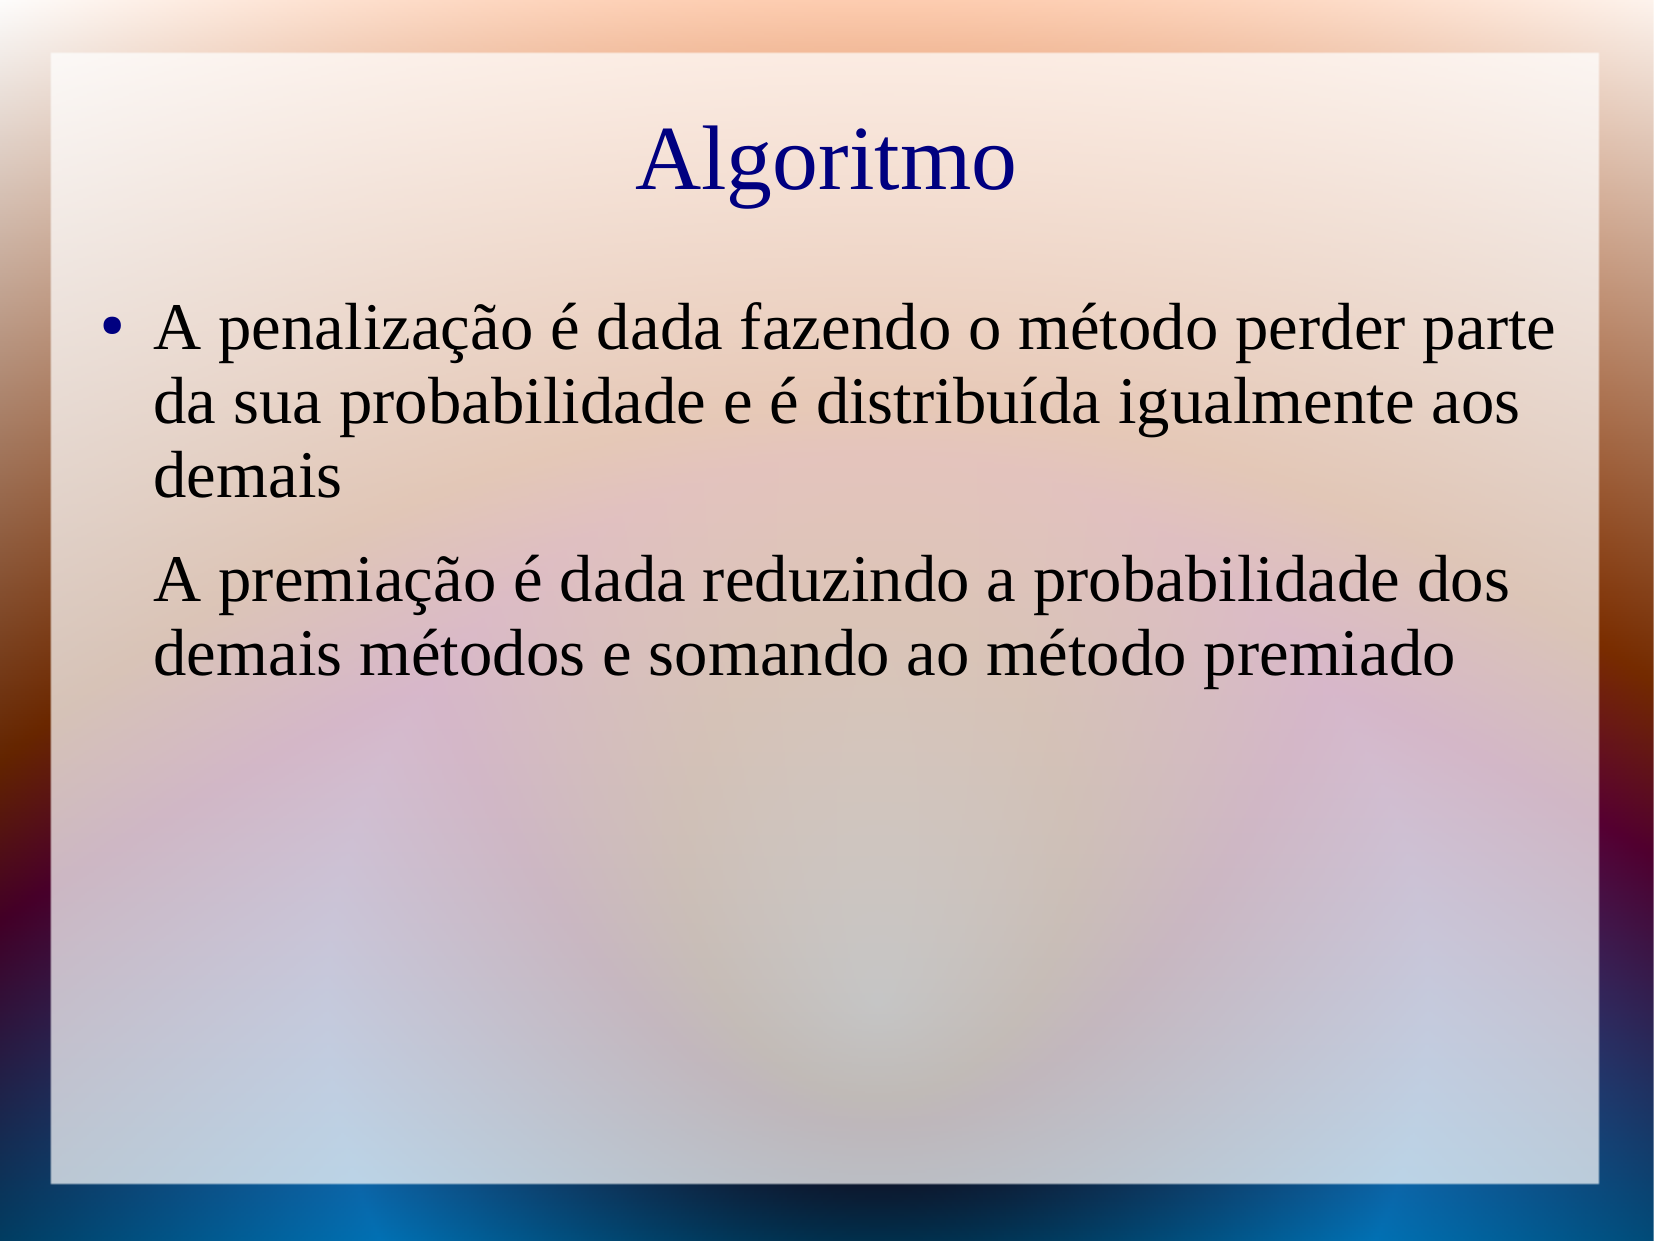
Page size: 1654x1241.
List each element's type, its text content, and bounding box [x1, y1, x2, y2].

picture [0, 0, 1654, 1241]
title Algoritmo [82, 55, 1571, 263]
list A penalização é dada fazendo o método perder parte da sua probabilidade e é distribuída igualmente aos demais A premiação é dada reduzindo a probabilidade dos demais métodos e somando ao método premiado [82, 290, 1571, 1109]
